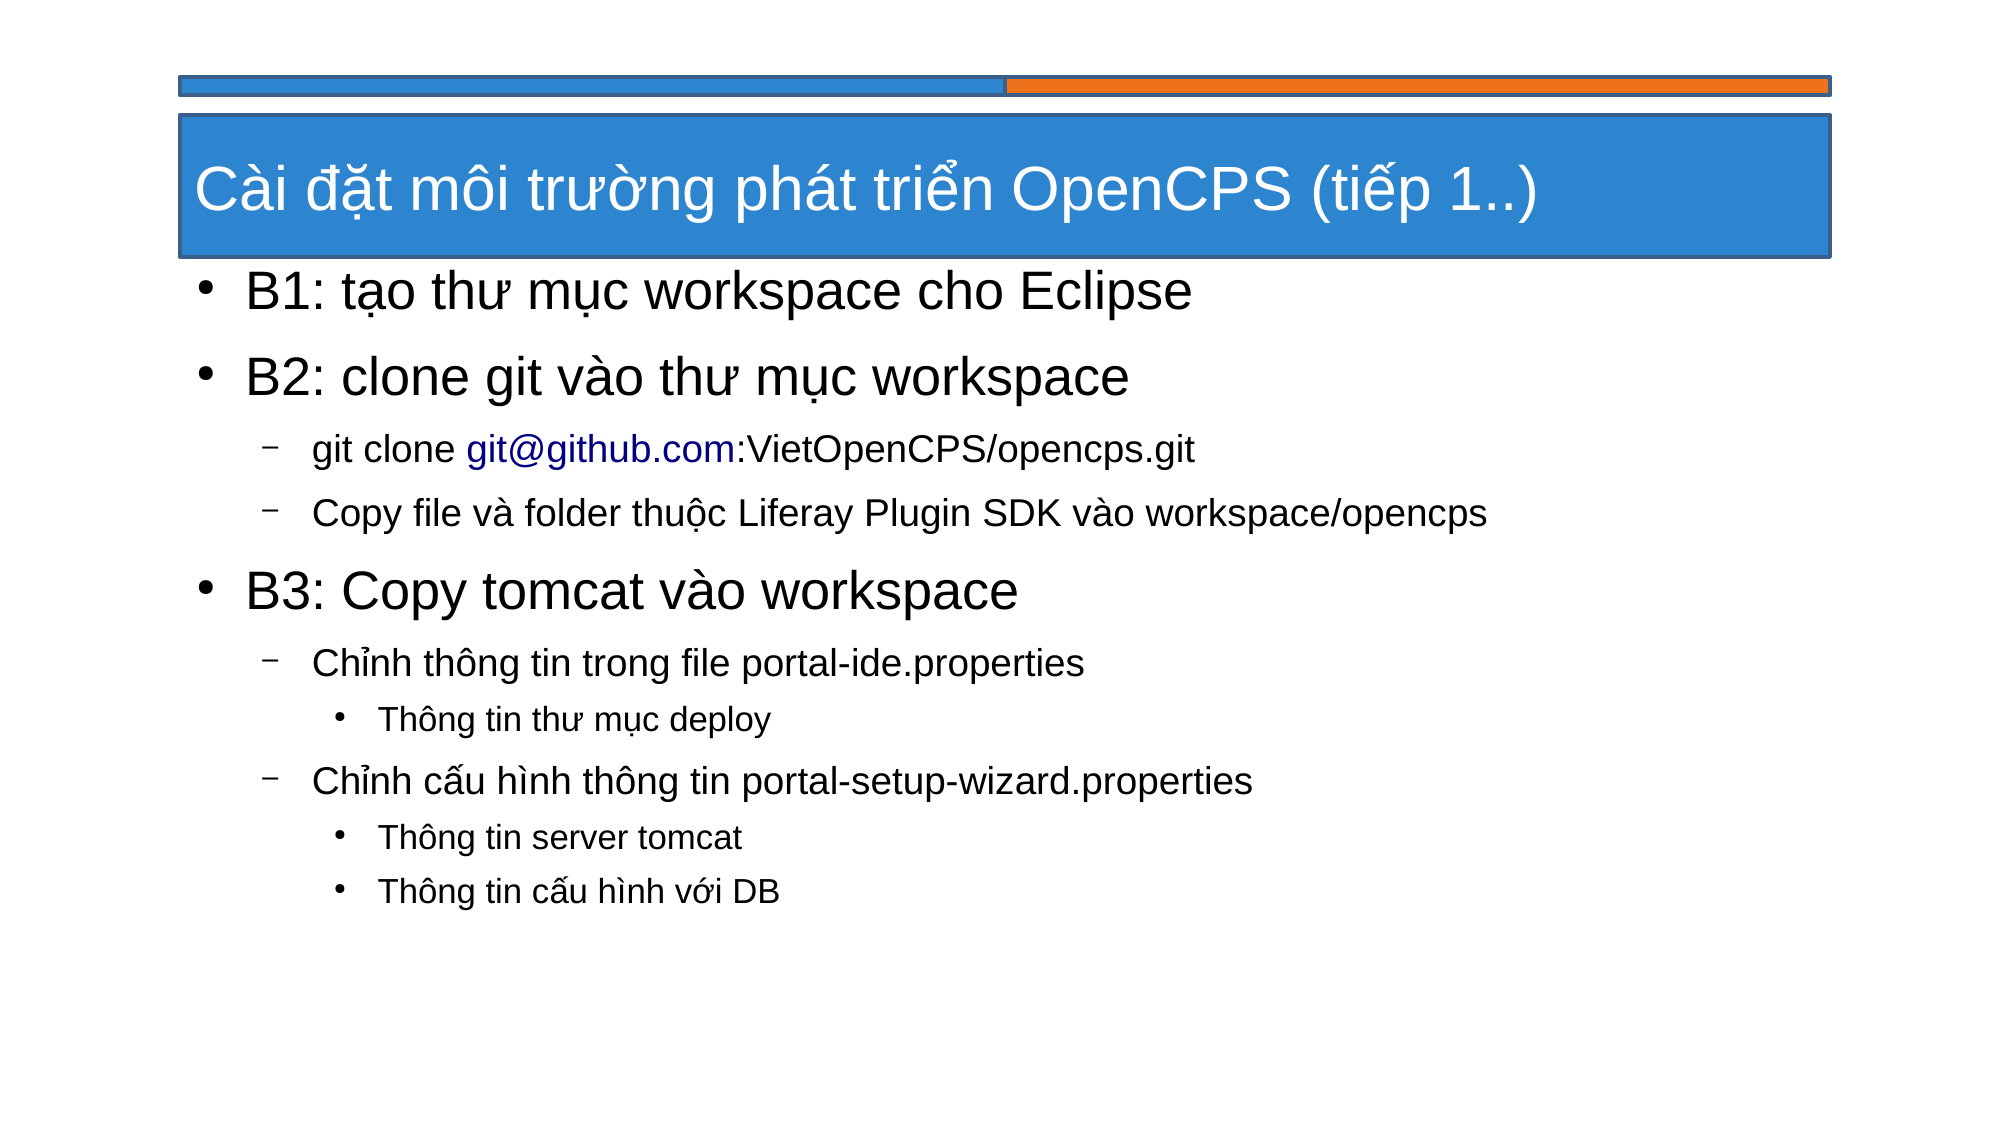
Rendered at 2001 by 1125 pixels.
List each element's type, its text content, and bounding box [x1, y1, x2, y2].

list B1: tạo thư mục workspace cho Eclipse B2: clone git vào thư mục workspace git clone git@github.com:VietOpenCPS/opencps.git Copy file và folder thuộc Liferay Plugin SDK vào workspace/opencps B3: Copy tomcat vào workspace Chỉnh thông tin trong file portal-ide.properties Thông tin thư mục deploy Chỉnh cấu hình thông tin portal-setup-wizard.properties Thông tin server tomcat Thông tin cấu hình với DB [180, 263, 1831, 916]
text_box Cài đặt môi trường phát triển OpenCPS (tiếp 1..) [180, 114, 1830, 257]
text_box [179, 76, 1831, 96]
